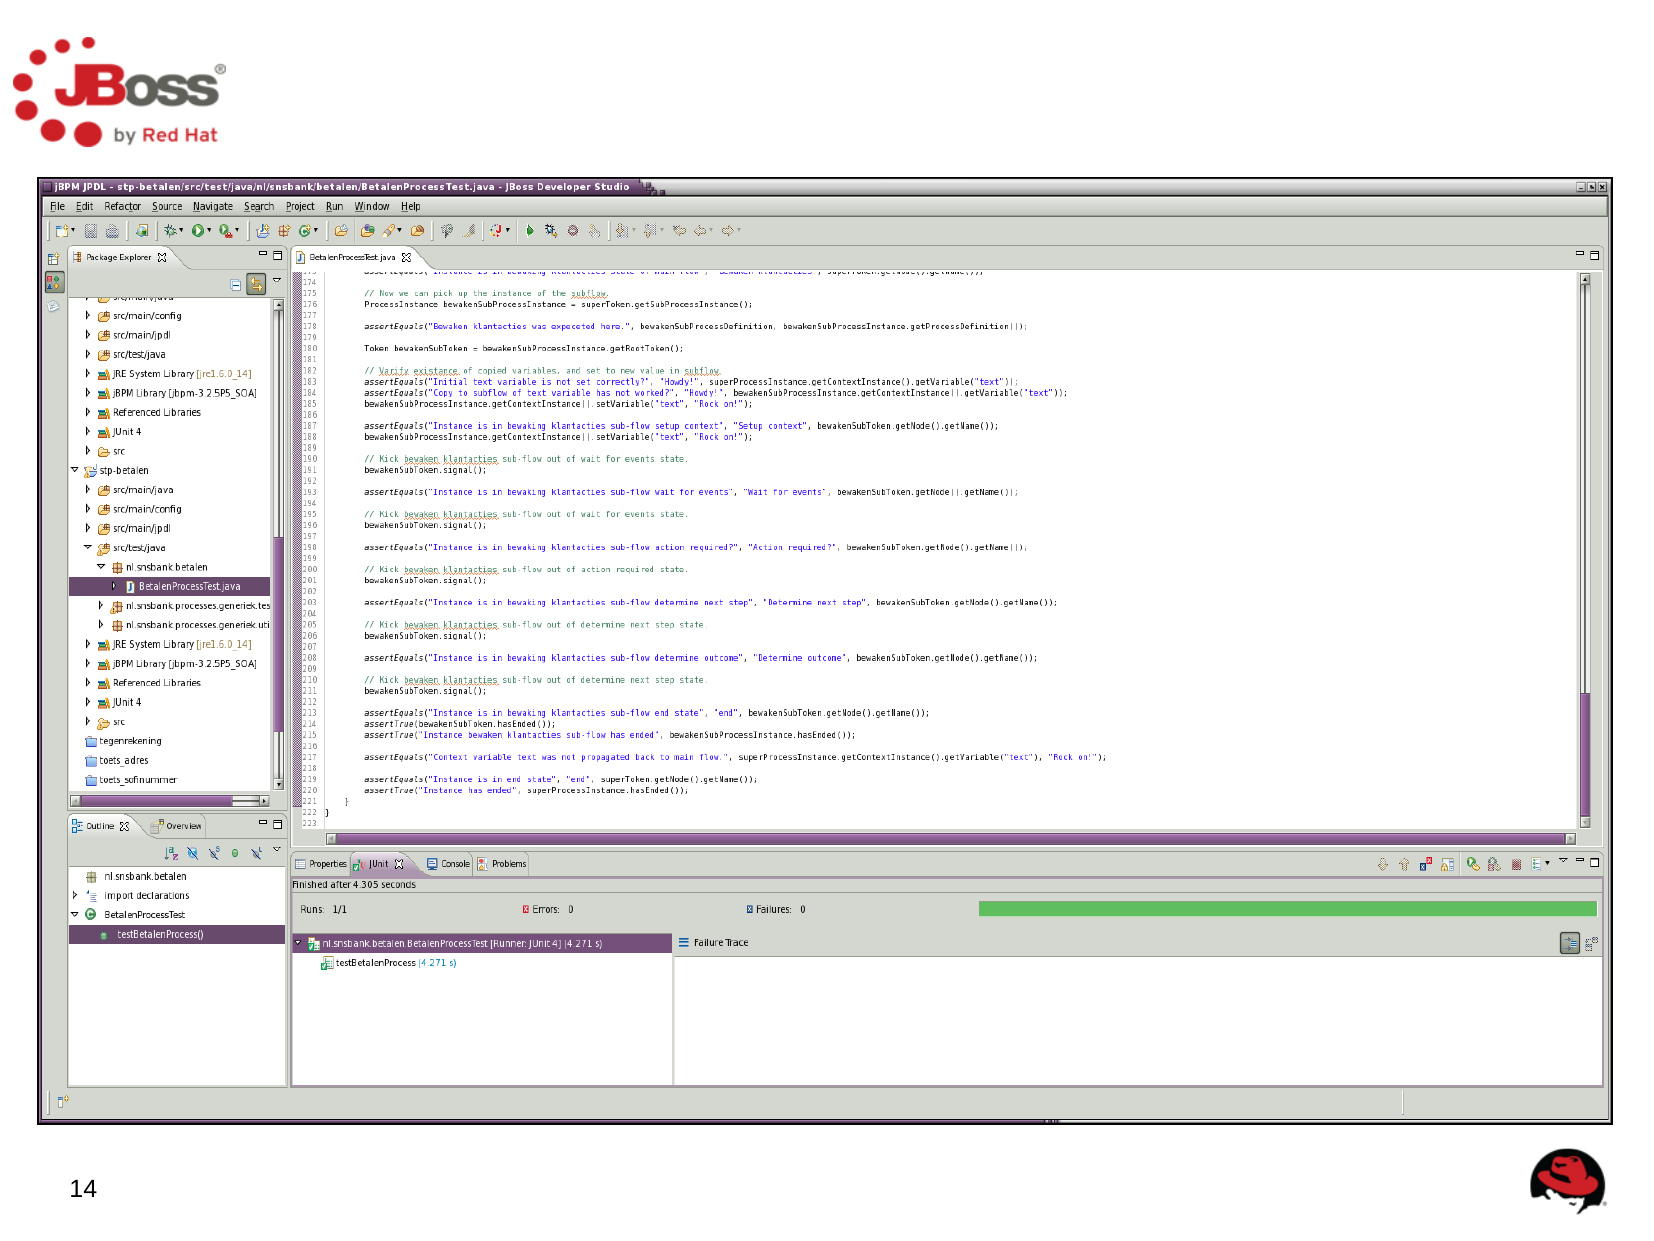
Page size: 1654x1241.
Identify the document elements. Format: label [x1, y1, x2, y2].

picture [13, 37, 226, 147]
picture [1529, 1146, 1613, 1224]
picture [37, 177, 1613, 1126]
